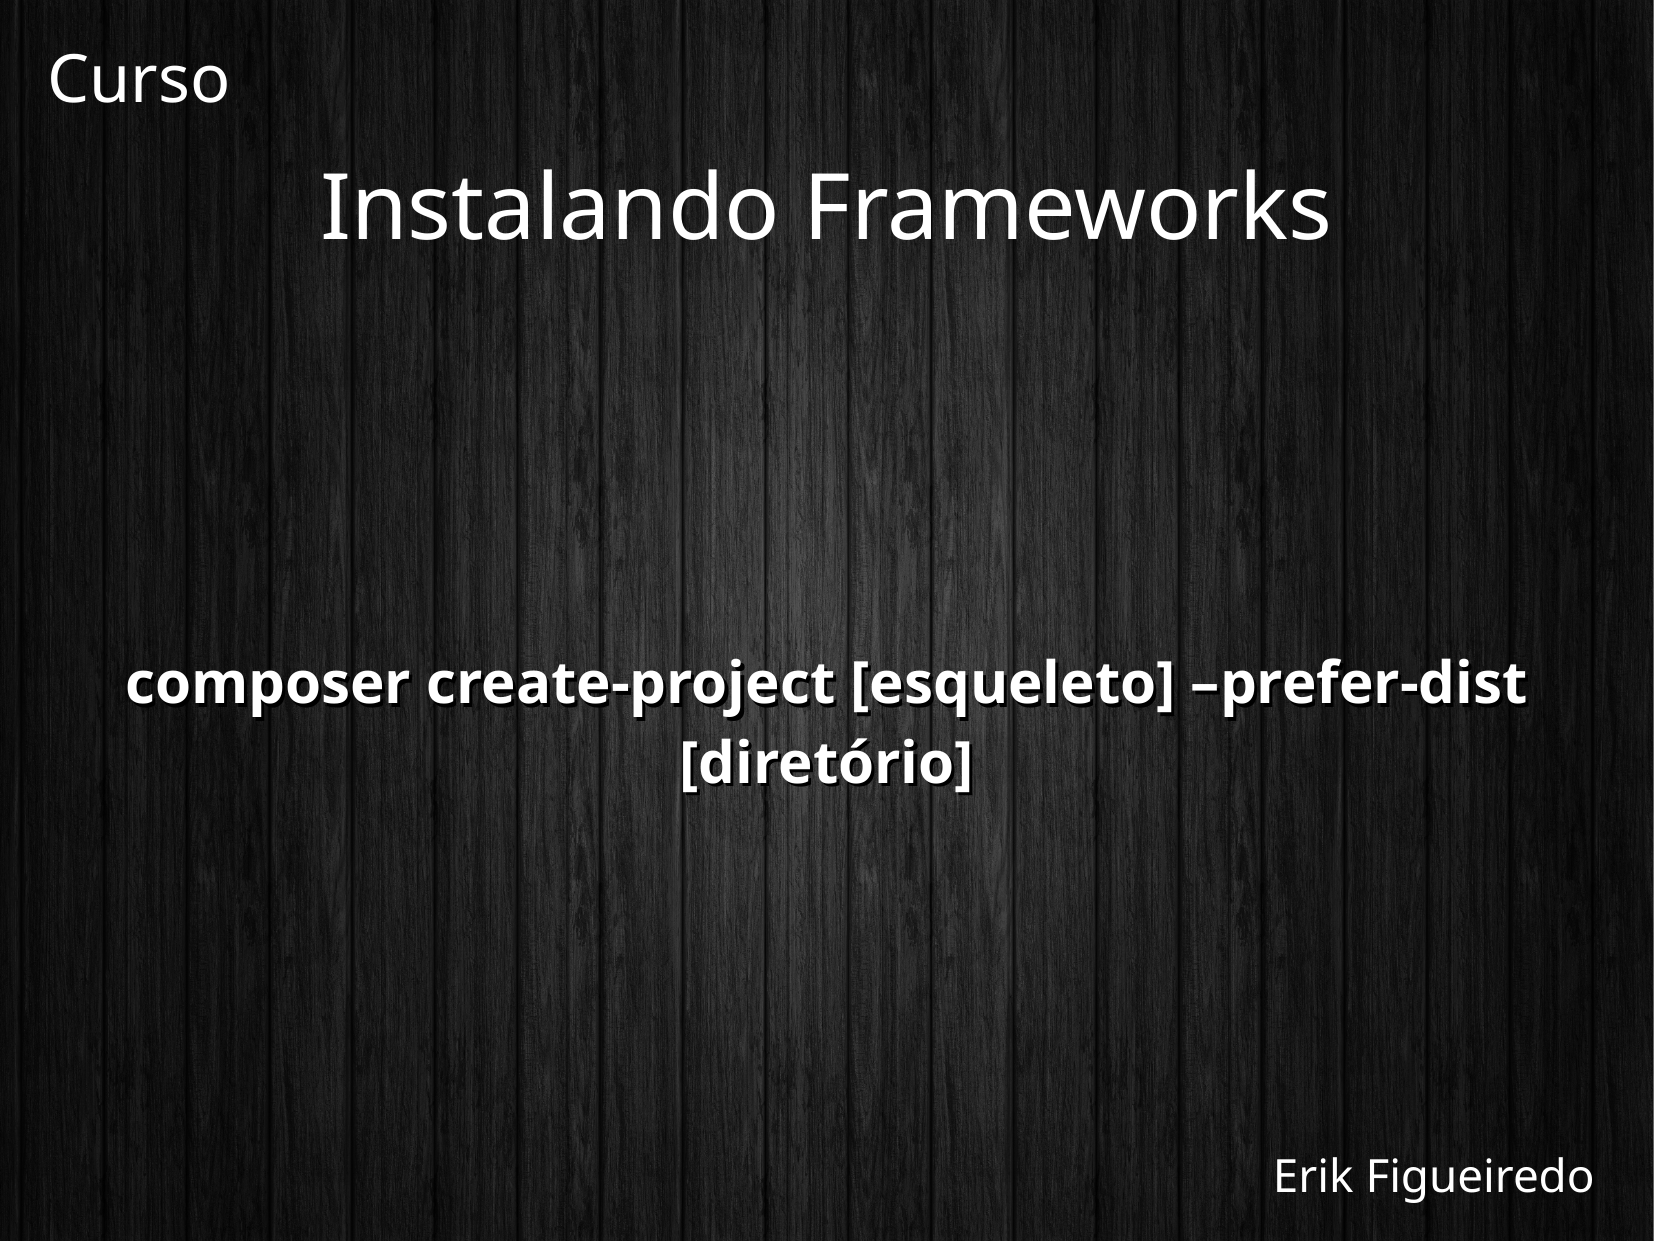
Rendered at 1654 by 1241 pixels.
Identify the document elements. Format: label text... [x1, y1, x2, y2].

title Instalando Frameworks [82, 129, 1571, 278]
picture [0, 0, 1654, 1241]
text_box Curso [47, 35, 1087, 119]
text_box Erik Figueiredo [768, 1133, 1595, 1217]
list composer create-project [esqueleto] –prefer-dist [diretório] [82, 311, 1571, 1131]
